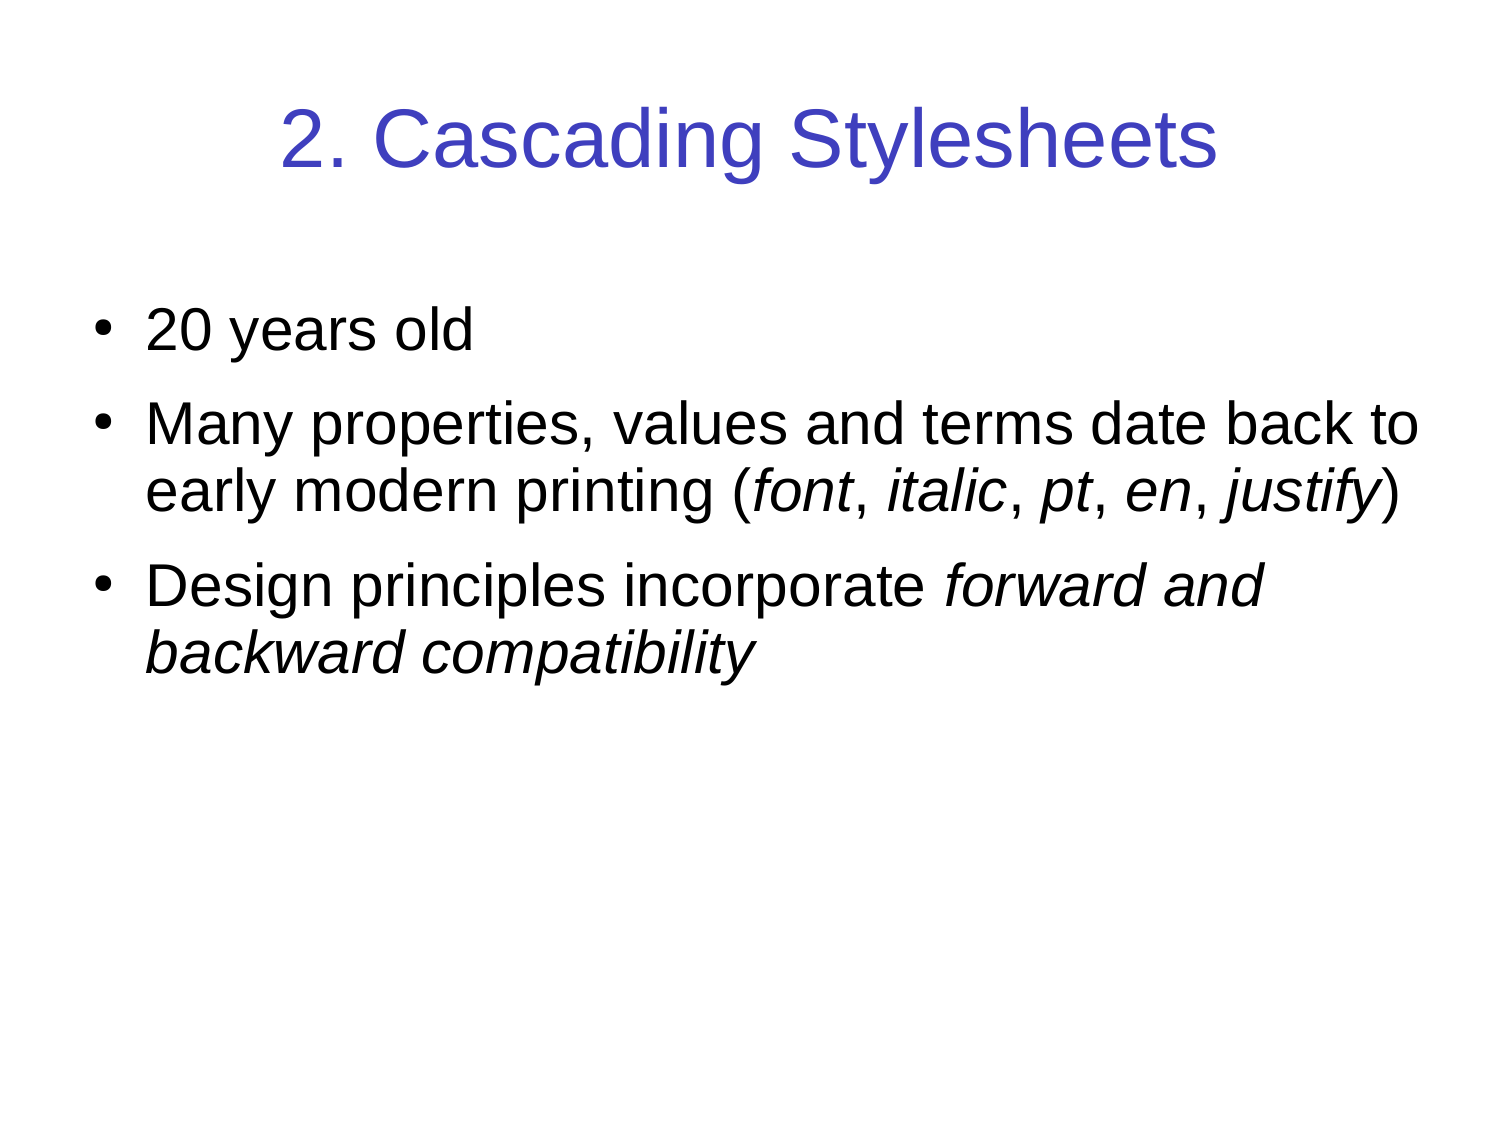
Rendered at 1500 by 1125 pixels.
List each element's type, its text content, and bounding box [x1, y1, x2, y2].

title 2. Cascading Stylesheets [75, 44, 1425, 233]
list 20 years old Many properties, values and terms date back to early modern printing (font, italic, pt, en, justify) Design principles incorporate forward and backward compatibility [75, 295, 1425, 1063]
